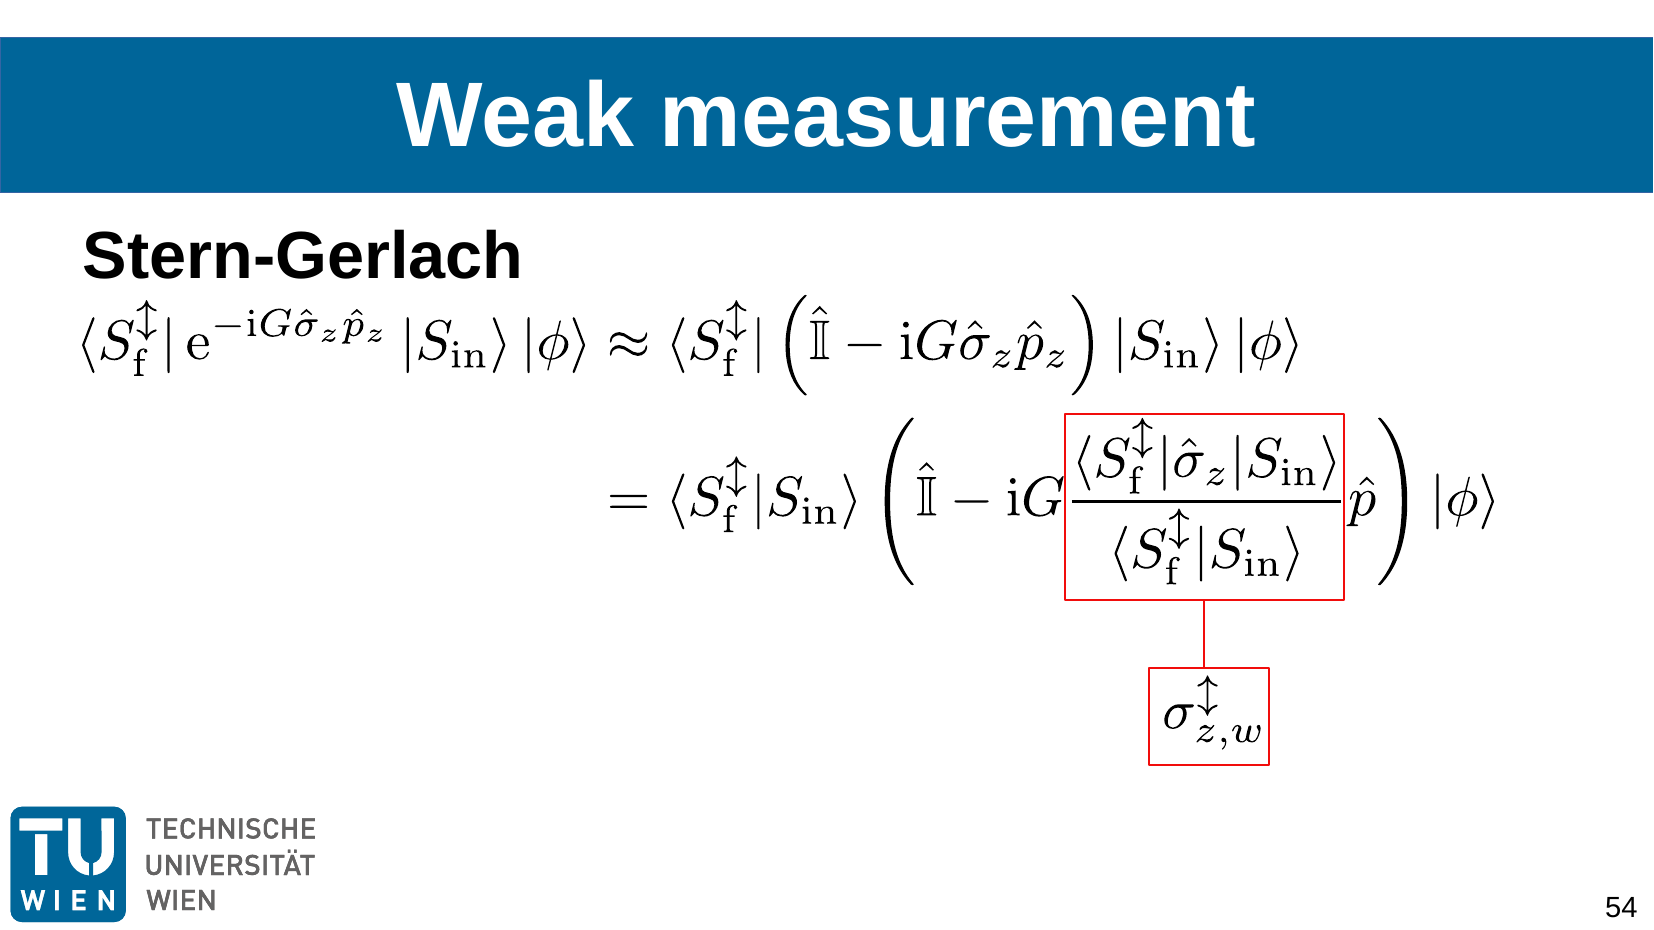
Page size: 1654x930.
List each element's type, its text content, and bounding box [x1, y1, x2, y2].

list Stern-Gerlach [82, 217, 1571, 301]
picture [1066, 415, 1343, 599]
picture [1155, 660, 1276, 751]
picture [1155, 669, 1268, 751]
picture [75, 290, 1515, 600]
title Weak measurement [0, 37, 1653, 193]
